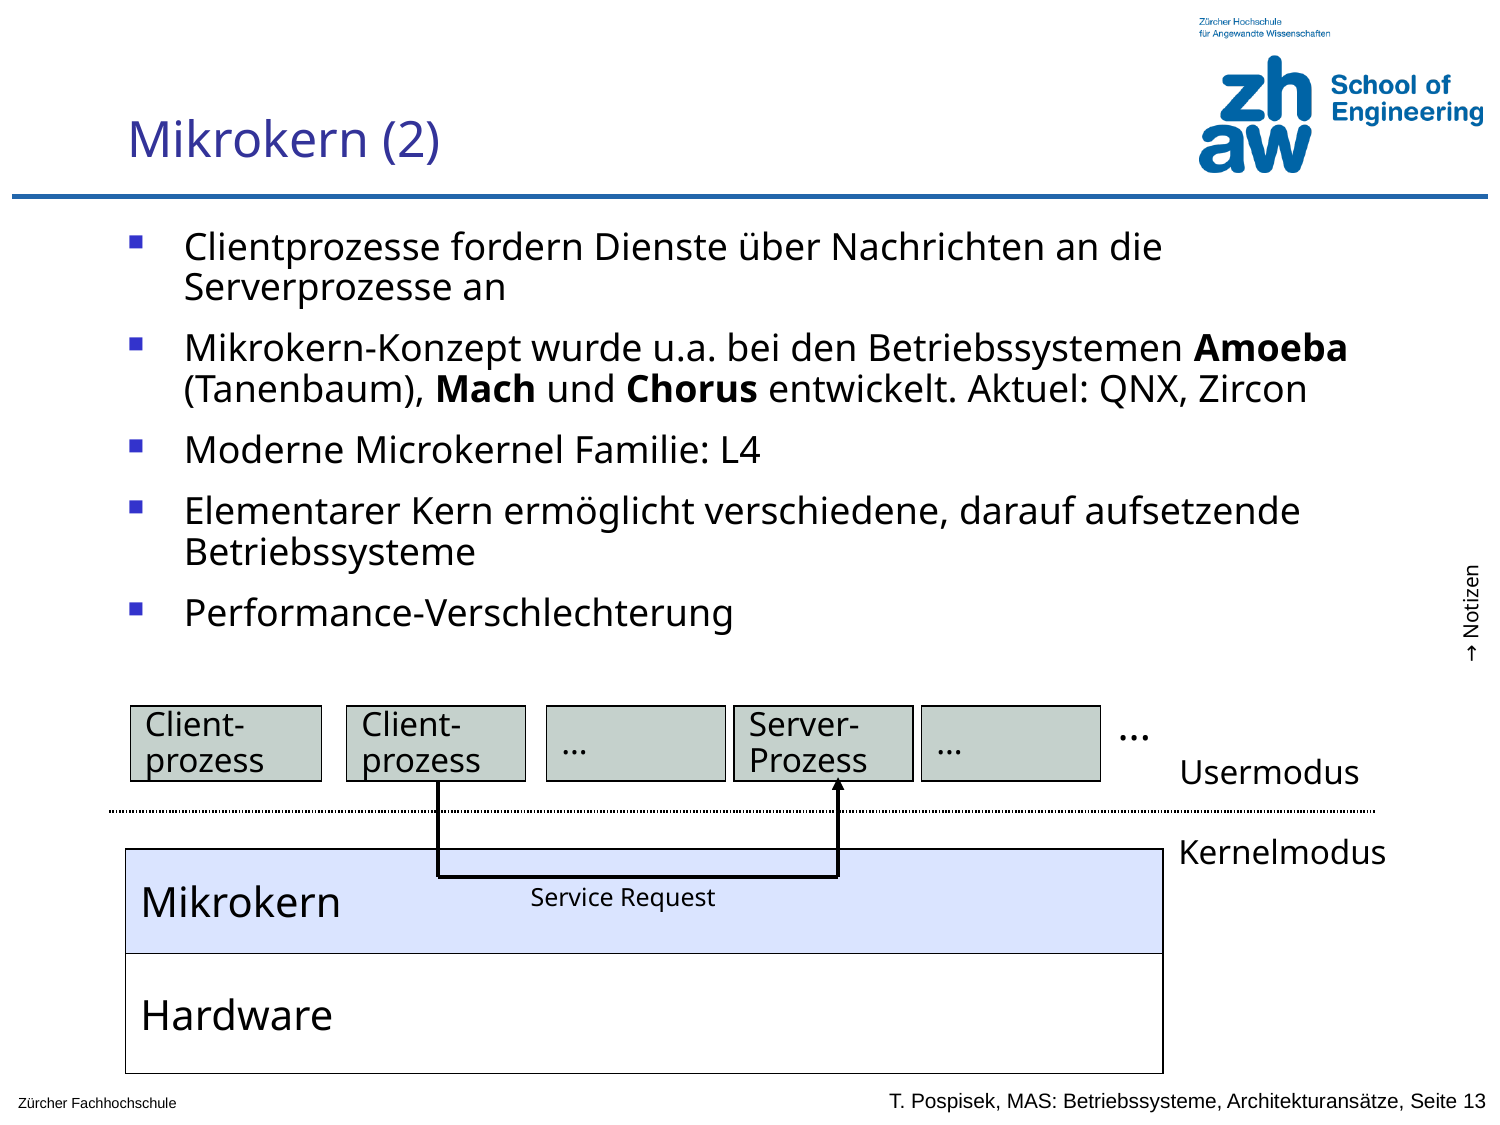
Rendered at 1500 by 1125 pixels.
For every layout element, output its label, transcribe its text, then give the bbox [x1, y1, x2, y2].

text_box Client- prozess [346, 705, 526, 781]
text_box Client- prozess [130, 705, 322, 781]
picture [1199, 18, 1483, 173]
text_box Mikrokern [440, 848, 836, 875]
text_box Server- Prozess [734, 705, 913, 781]
text_box … [546, 705, 726, 781]
title Mikrokern (2) [112, 50, 1391, 175]
text_box Kernelmodus [1163, 823, 1402, 879]
text_box → Notizen [1448, 547, 1492, 678]
list Clientprozesse fordern Dienste über Nachrichten an die Serverprozesse an Mikrokern-Konzept wurde u.a. bei den Betriebssystemen Amoeba (Tanenbaum), Mach und Chorus entwickelt. Aktuel: QNX, Zircon Moderne Microkernel Familie: L4 Elementarer Kern ermöglicht verschiedene, darauf aufsetzende Betriebssysteme Performance-Verschlechterung [112, 220, 1388, 383]
text_box Service Request [515, 874, 731, 919]
text_box Usermodus [1164, 743, 1375, 799]
text_box … [921, 705, 1101, 781]
text_box Mikrokern [125, 848, 1163, 953]
text_box Hardware [125, 953, 1163, 1074]
text_box ... [1102, 690, 1167, 756]
